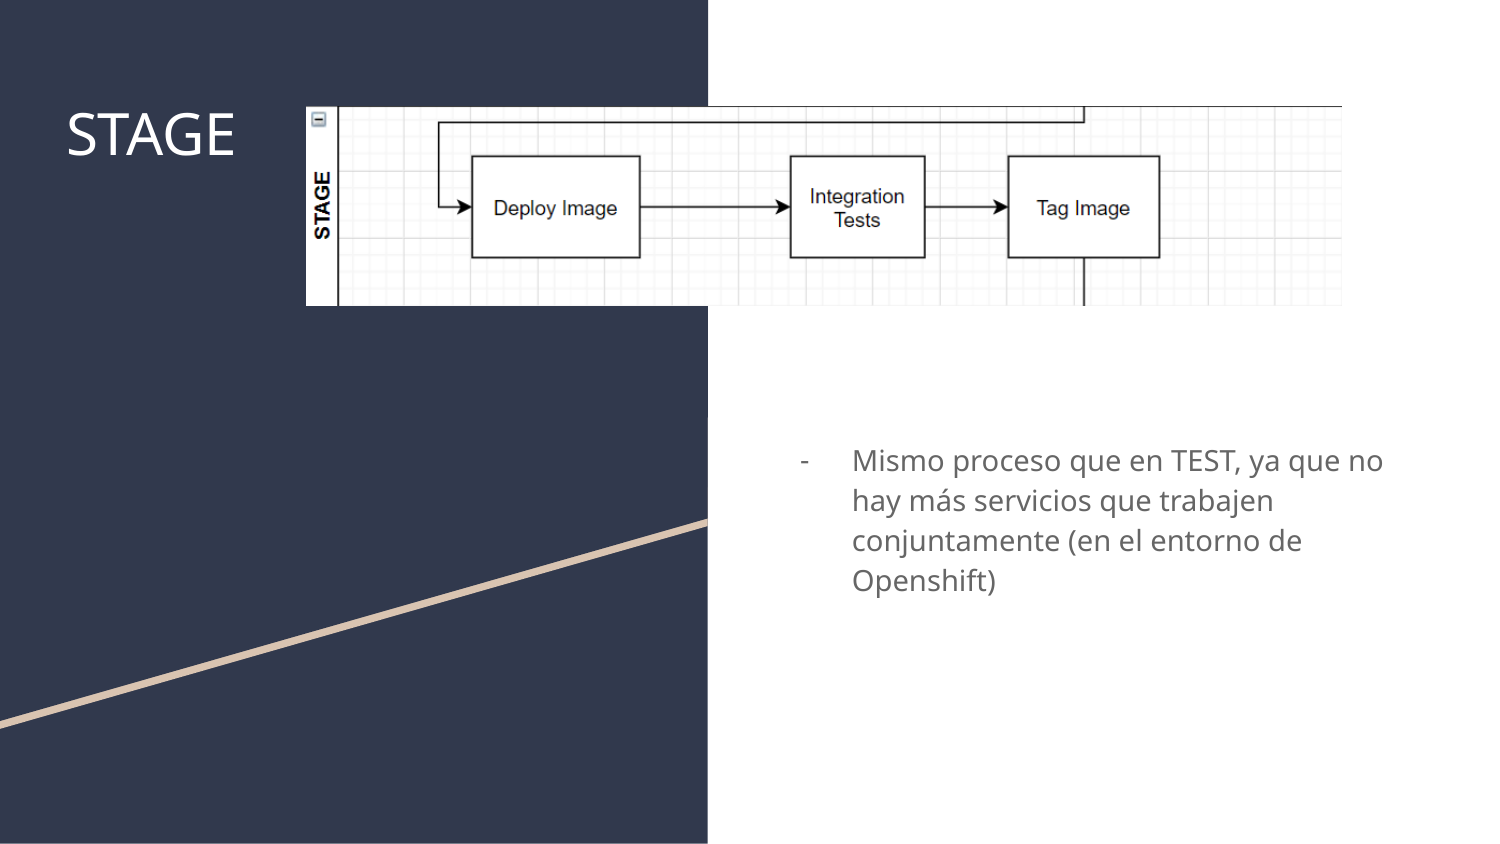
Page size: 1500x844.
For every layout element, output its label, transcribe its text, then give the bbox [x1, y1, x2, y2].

list Mismo proceso que en TEST, ya que no hay más servicios que trabajen conjuntamente (en el entorno de Openshift) [761, 421, 1446, 755]
title STAGE [51, 82, 660, 494]
picture [306, 106, 1342, 306]
